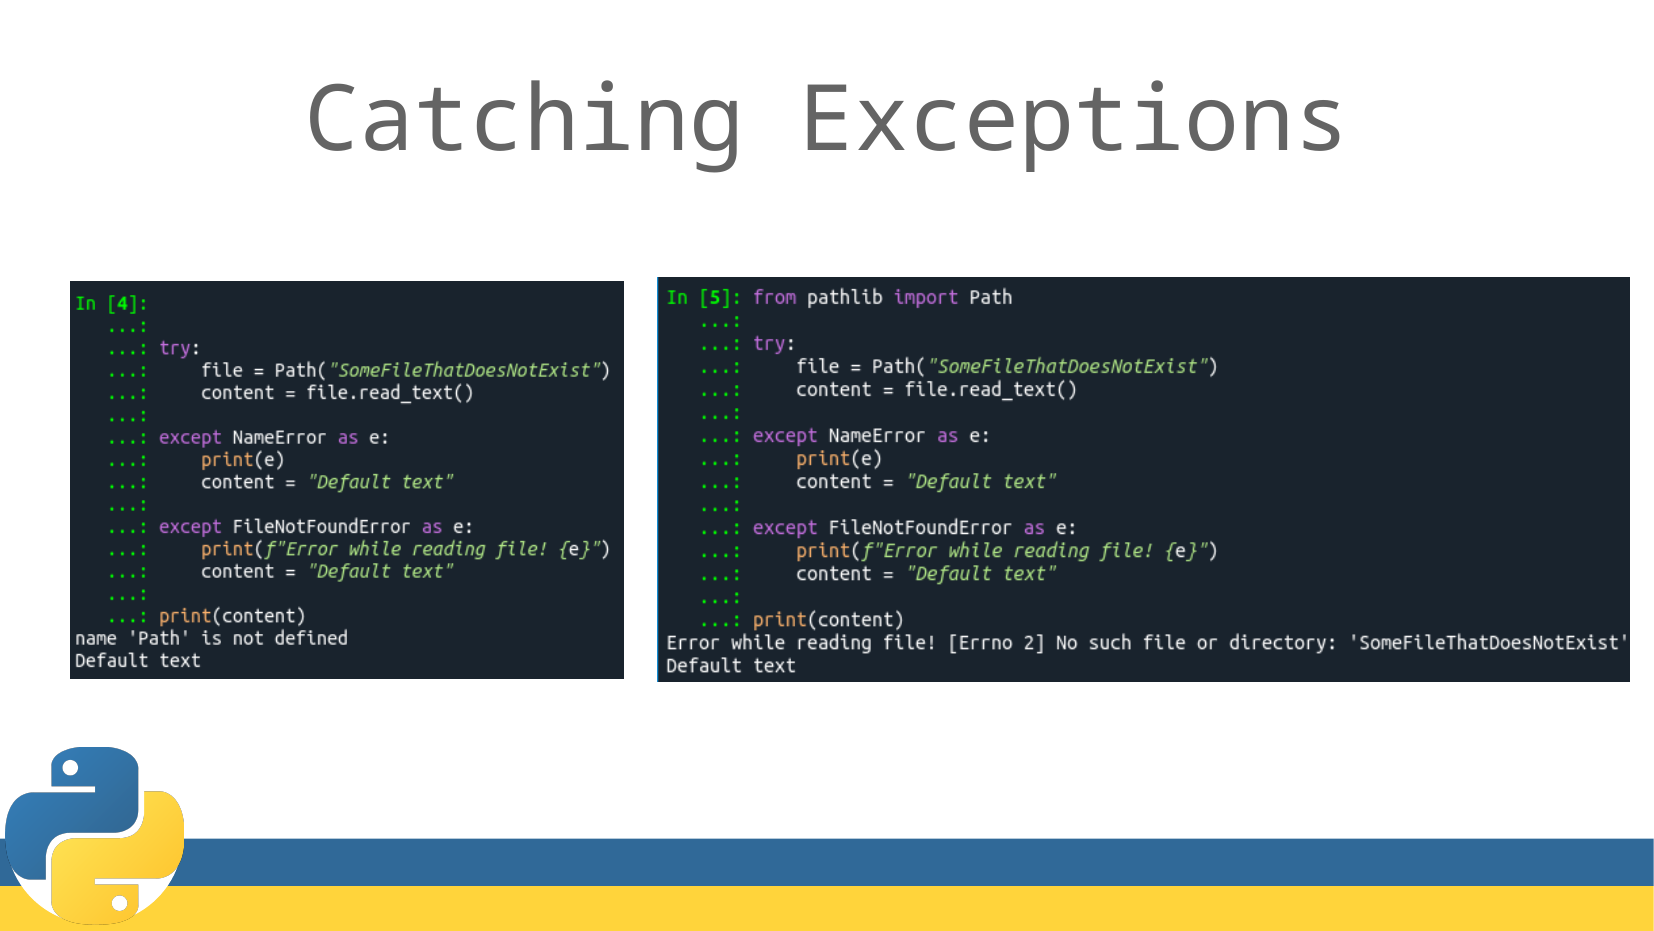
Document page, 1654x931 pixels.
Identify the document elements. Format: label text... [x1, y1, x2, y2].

picture [70, 281, 624, 679]
title Catching Exceptions [82, 37, 1571, 193]
picture [5, 747, 184, 925]
picture [657, 277, 1630, 682]
